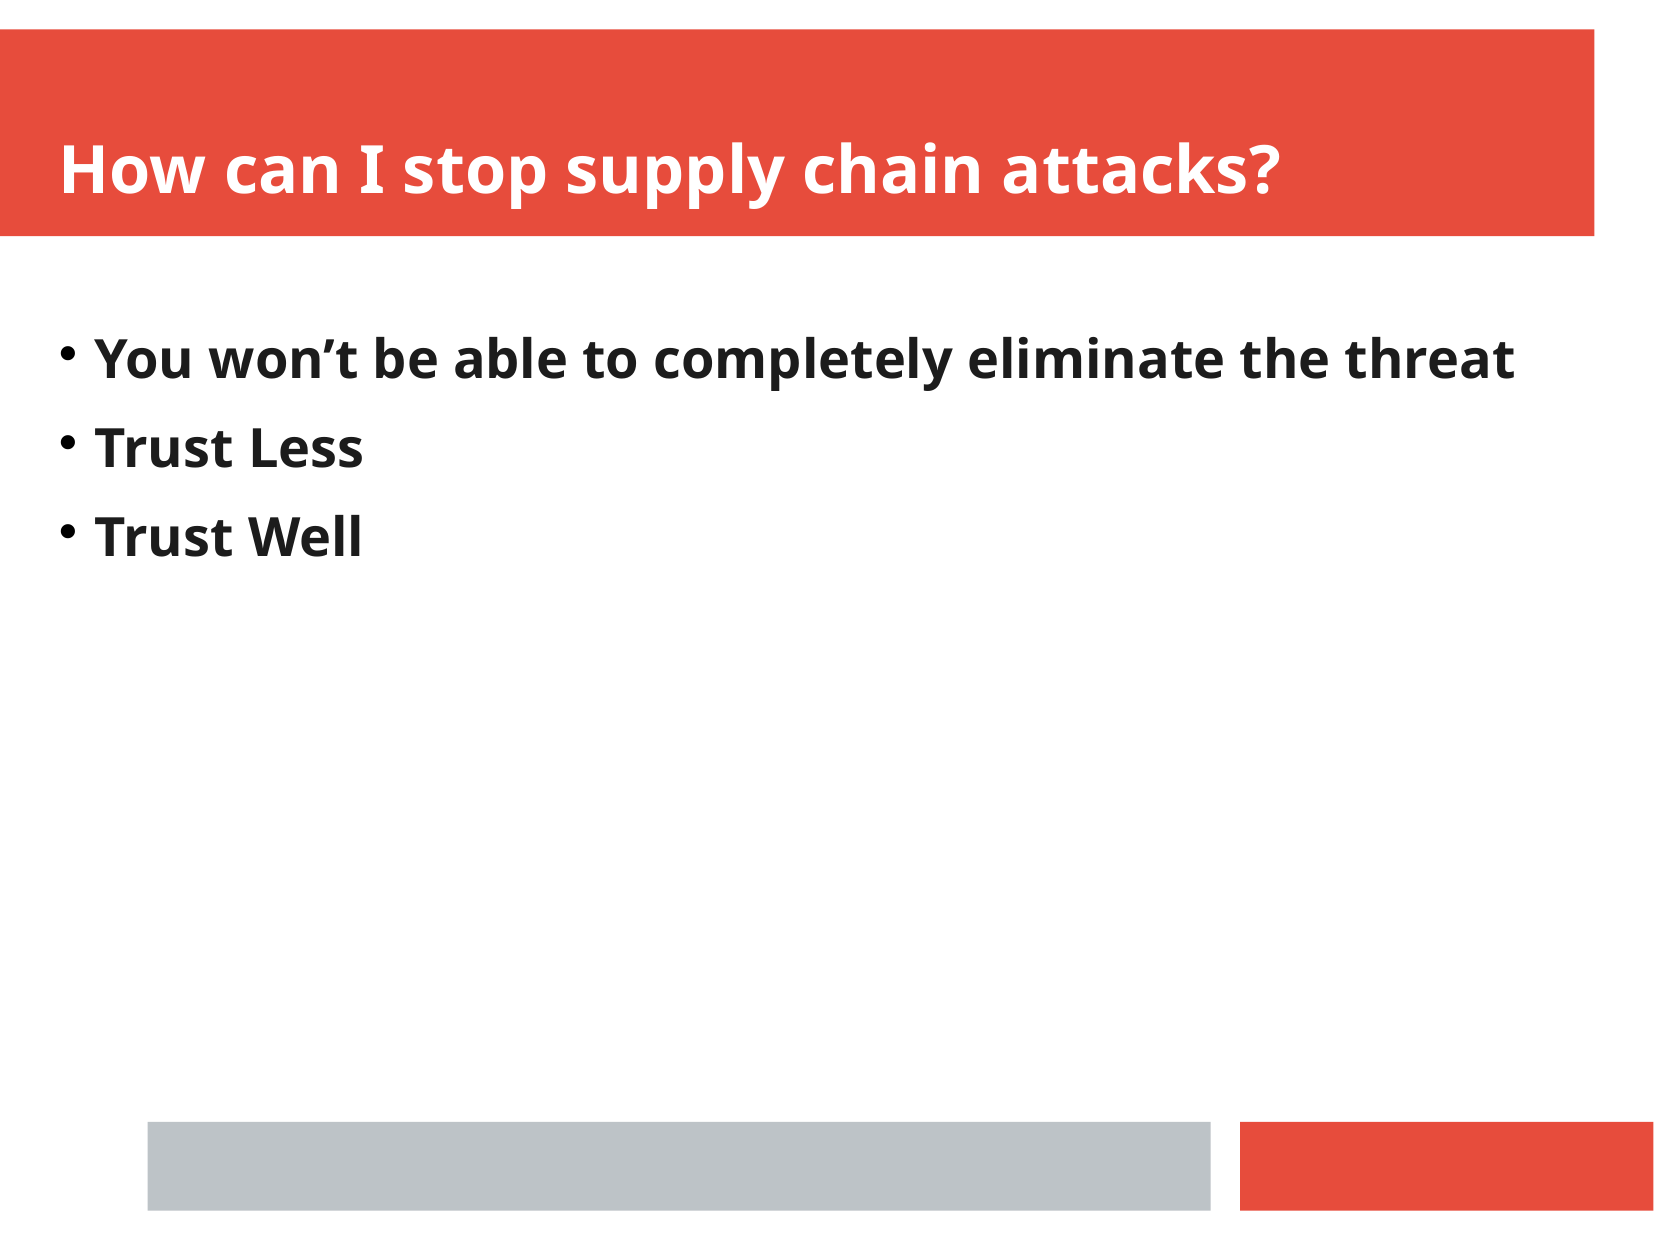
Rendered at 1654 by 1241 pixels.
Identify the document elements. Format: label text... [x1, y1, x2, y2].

text_box You won’t be able to completely eliminate the threat Trust Less Trust Well [58, 324, 1565, 1093]
text_box How can I stop supply chain attacks? [58, 58, 1595, 207]
